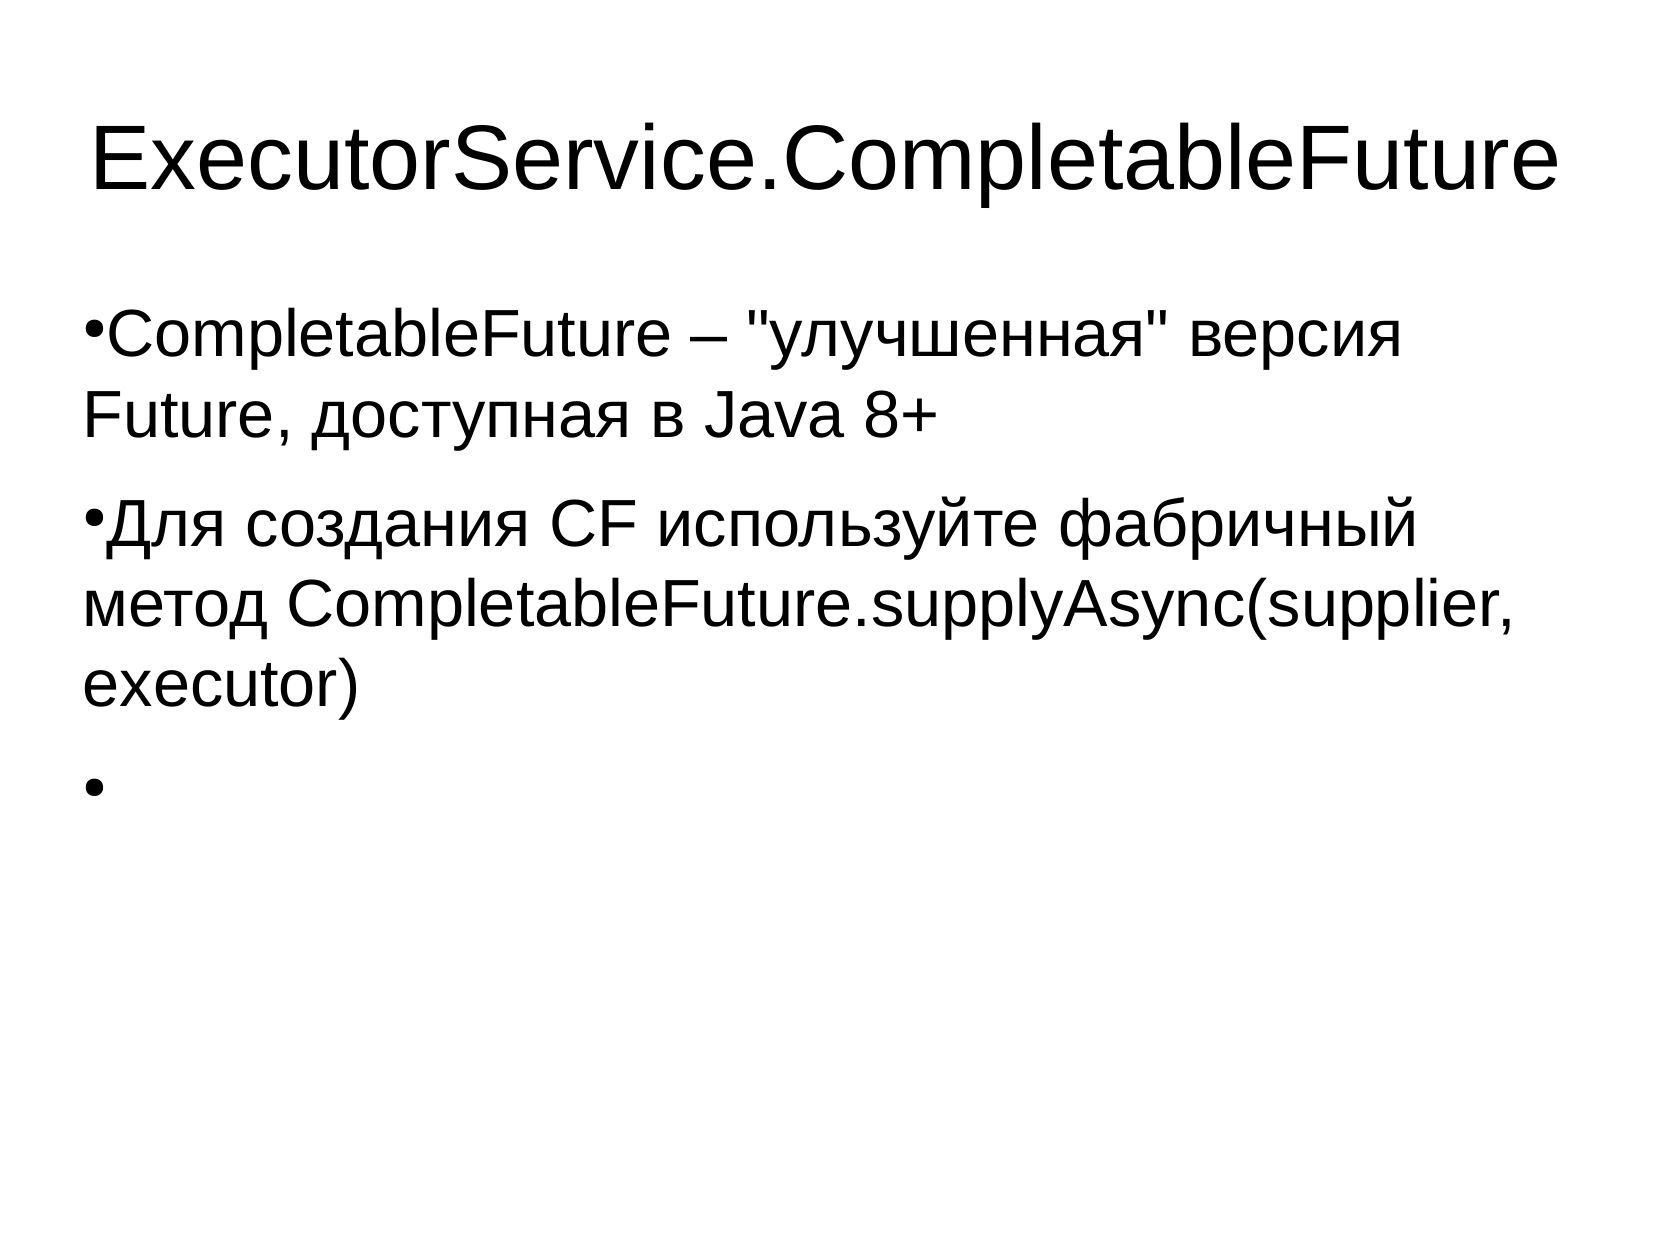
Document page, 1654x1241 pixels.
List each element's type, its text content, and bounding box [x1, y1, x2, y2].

list CompletableFuture – "улучшенная" версия Future, доступная в Java 8+ Для создания CF используйте фабричный метод CompletableFuture.supplyAsync(supplier, executor) [82, 290, 1571, 1010]
title ExecutorService.CompletableFuture [82, 49, 1571, 257]
